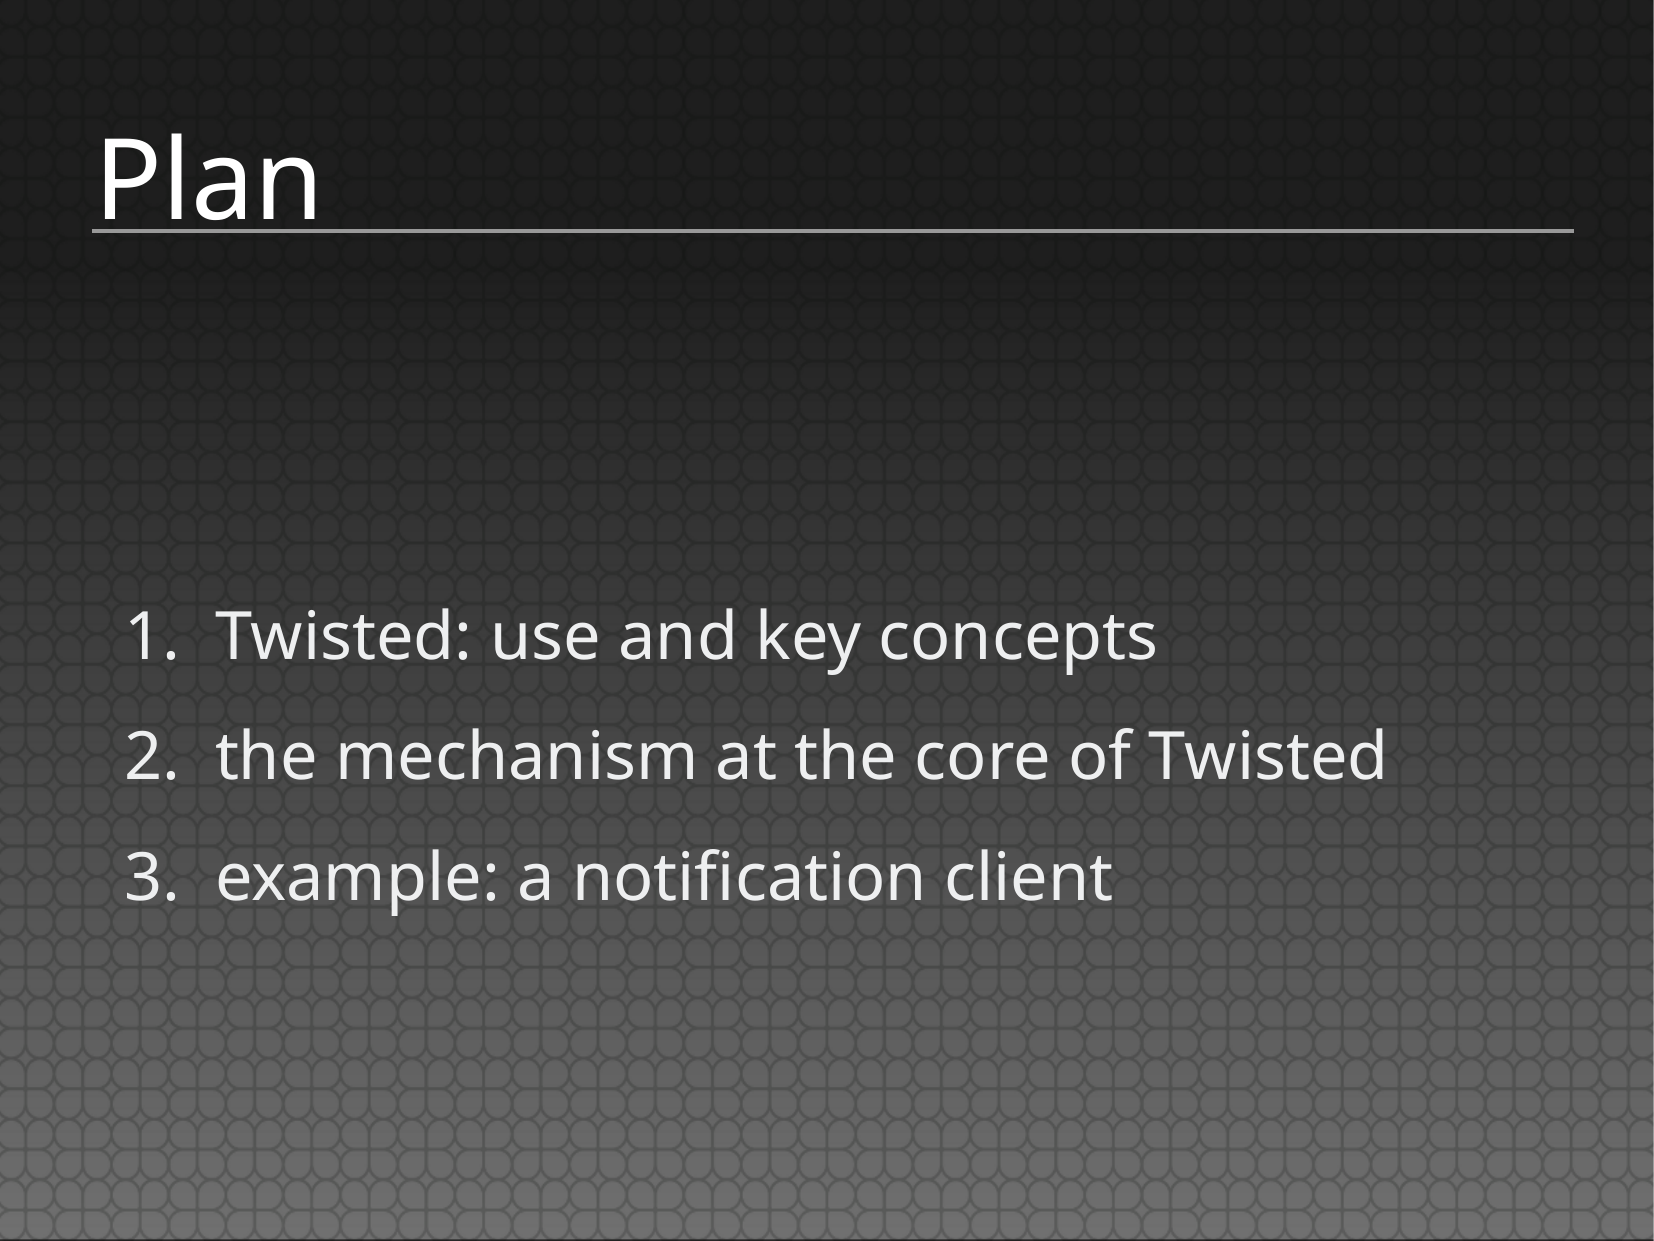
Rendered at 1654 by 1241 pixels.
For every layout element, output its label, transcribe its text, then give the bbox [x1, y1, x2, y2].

title Plan [94, 100, 1426, 251]
picture [0, 0, 1654, 1241]
list Twisted: use and key concepts the mechanism at the core of Twisted example: a notification client [106, 227, 1495, 1163]
